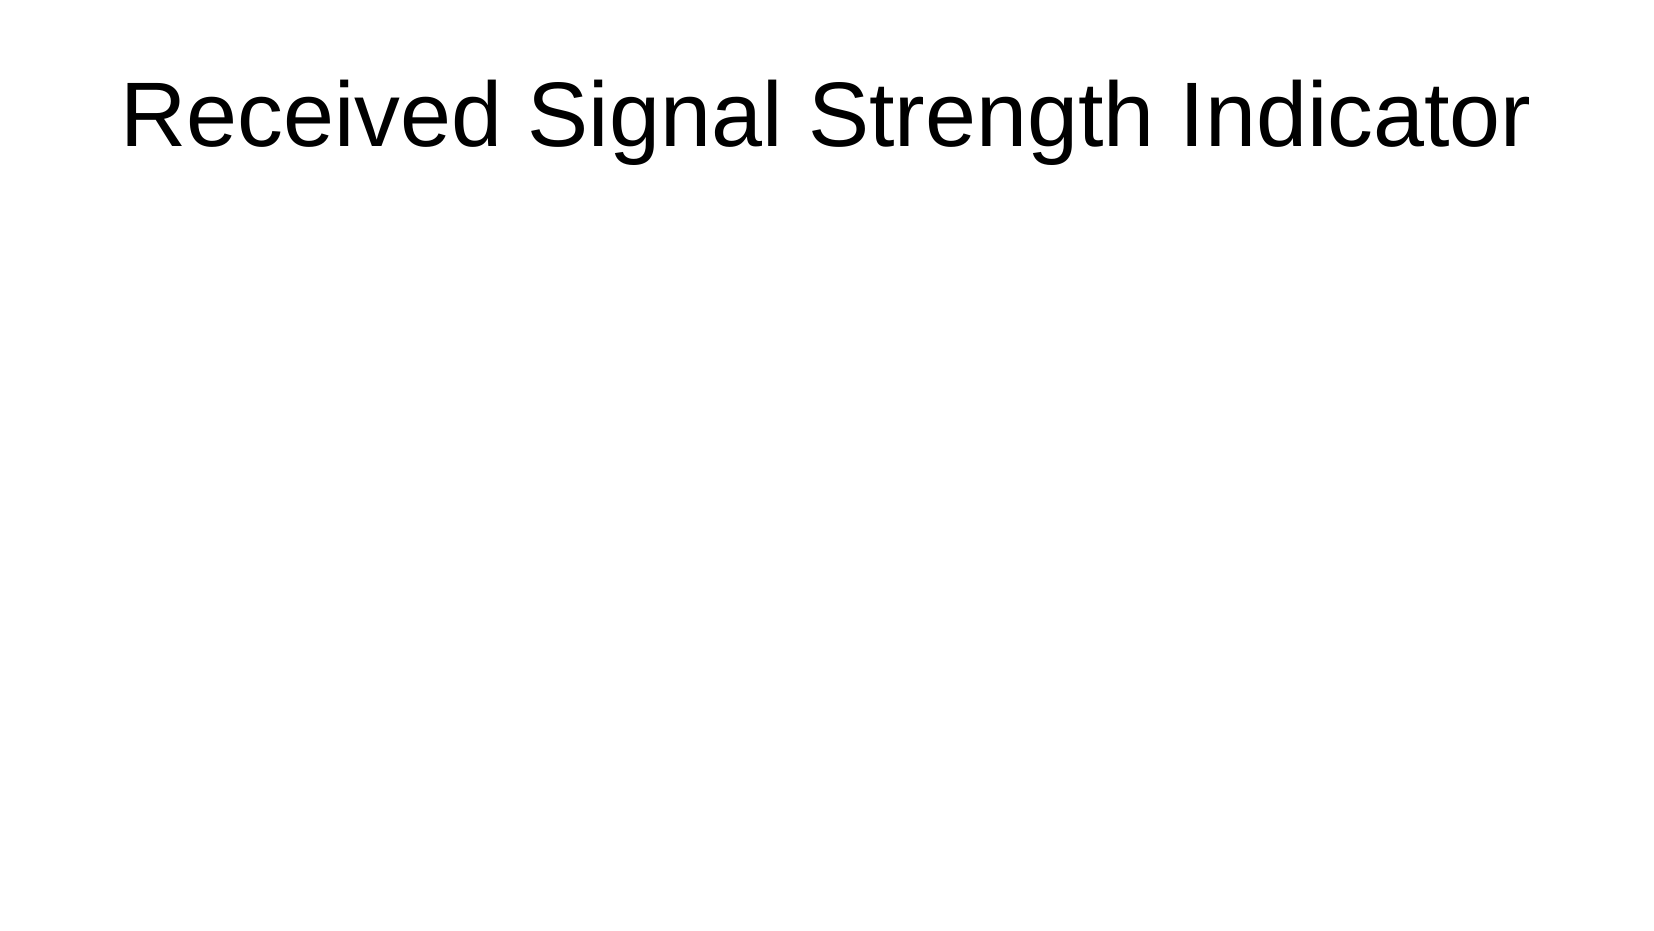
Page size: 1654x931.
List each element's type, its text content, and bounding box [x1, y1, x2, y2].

title Received Signal Strength Indicator [82, 37, 1571, 193]
